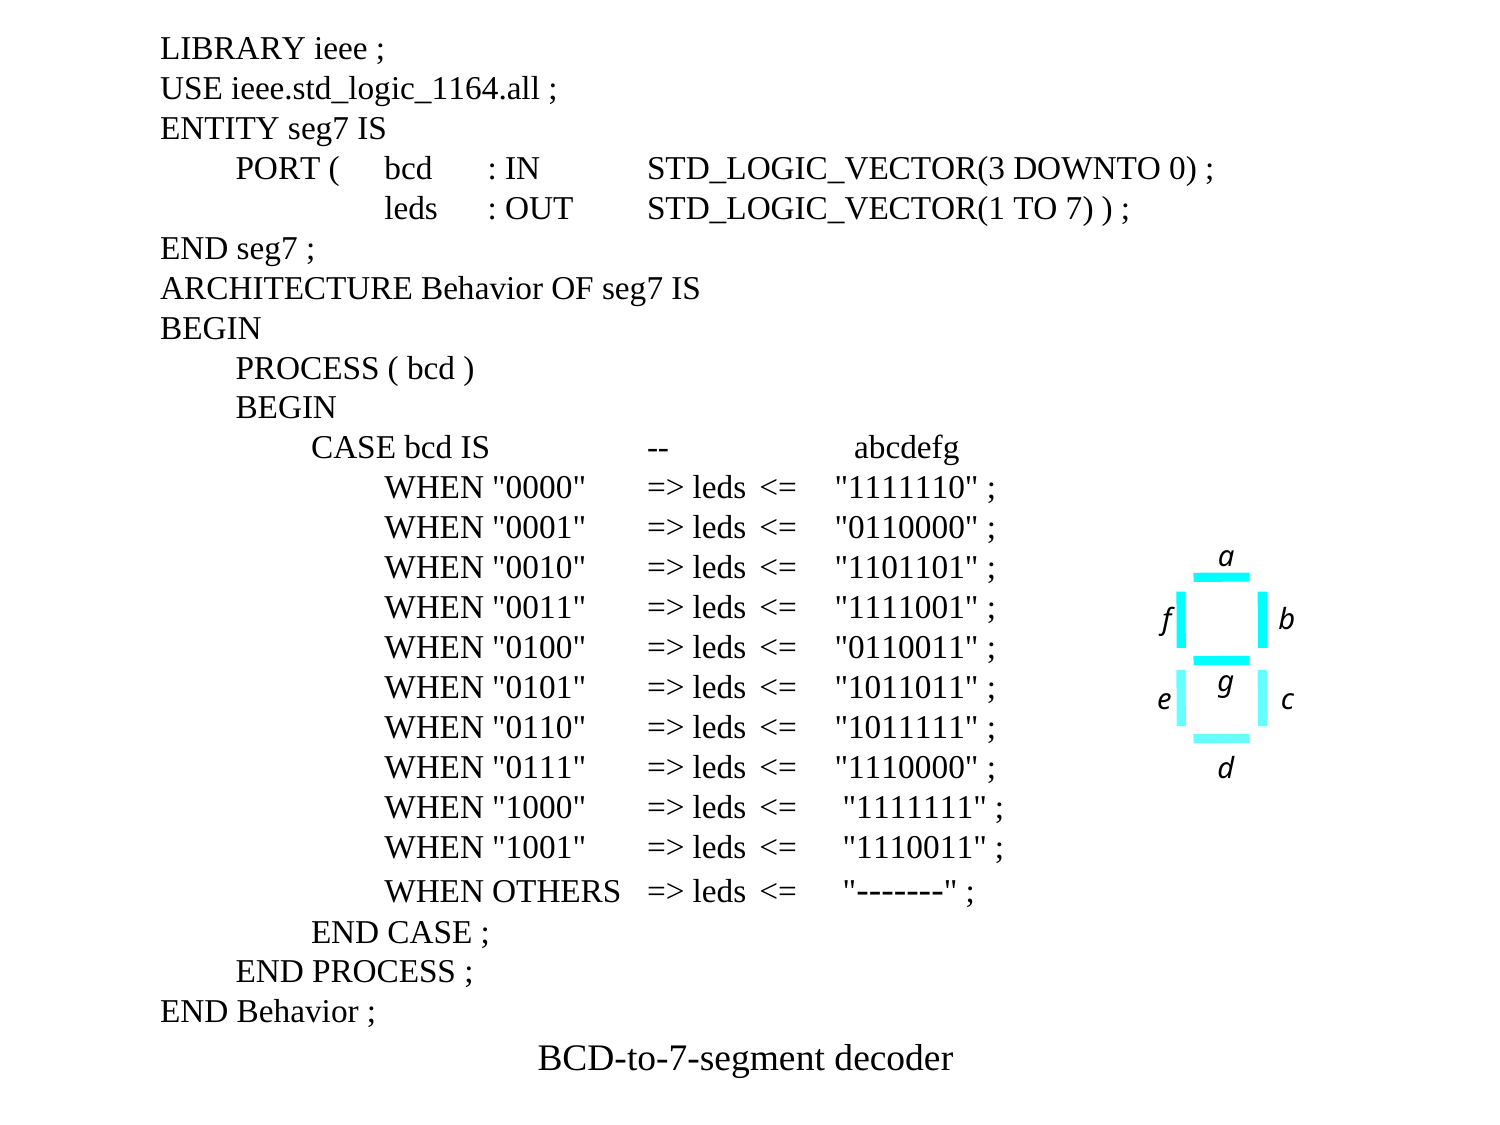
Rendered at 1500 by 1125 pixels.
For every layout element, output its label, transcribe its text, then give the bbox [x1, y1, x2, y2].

text_box g [1217, 661, 1243, 697]
text_box BCD-to-7-segment decoder [154, 1025, 1337, 1101]
text_box a [1217, 537, 1242, 573]
text_box e [1157, 680, 1180, 716]
text_box f [1162, 600, 1180, 636]
text_box c [1280, 680, 1302, 716]
text_box d [1217, 749, 1243, 785]
text_box g [1221, 677, 1229, 689]
text_box LIBRARY ieee ; USE ieee.std_logic_1164.all ; ENTITY seg7 IS PORT ( bcd : IN STD_LOGIC_VECTOR(3 DOWNTO 0) ; leds : OUT STD_LOGIC_VECTOR(1 TO 7) ) ; END seg7 ; ARCHITECTURE Behavior OF seg7 IS BEGIN PROCESS ( bcd ) BEGIN CASE bcd IS -- abcdefg WHEN "0000" => leds <= "1111110" ; WHEN "0001" => leds <= "0110000" ; WHEN "0010" => leds <= "1101101" ; WHEN "0011" => leds <= "1111001" ; WHEN "0100" => leds <= "0110011" ; WHEN "0101" => leds <= "1011011" ; WHEN "0110" => leds <= "1011111" ; WHEN "0111" => leds <= "1110000" ; WHEN "1000" => leds <= "1111111" ; WHEN "1001" => leds <= "1110011" ; WHEN OTHERS => leds <= "-------" ; END CASE ; END PROCESS ; END Behavior ; [145, 18, 1231, 1038]
text_box b [1278, 600, 1303, 636]
